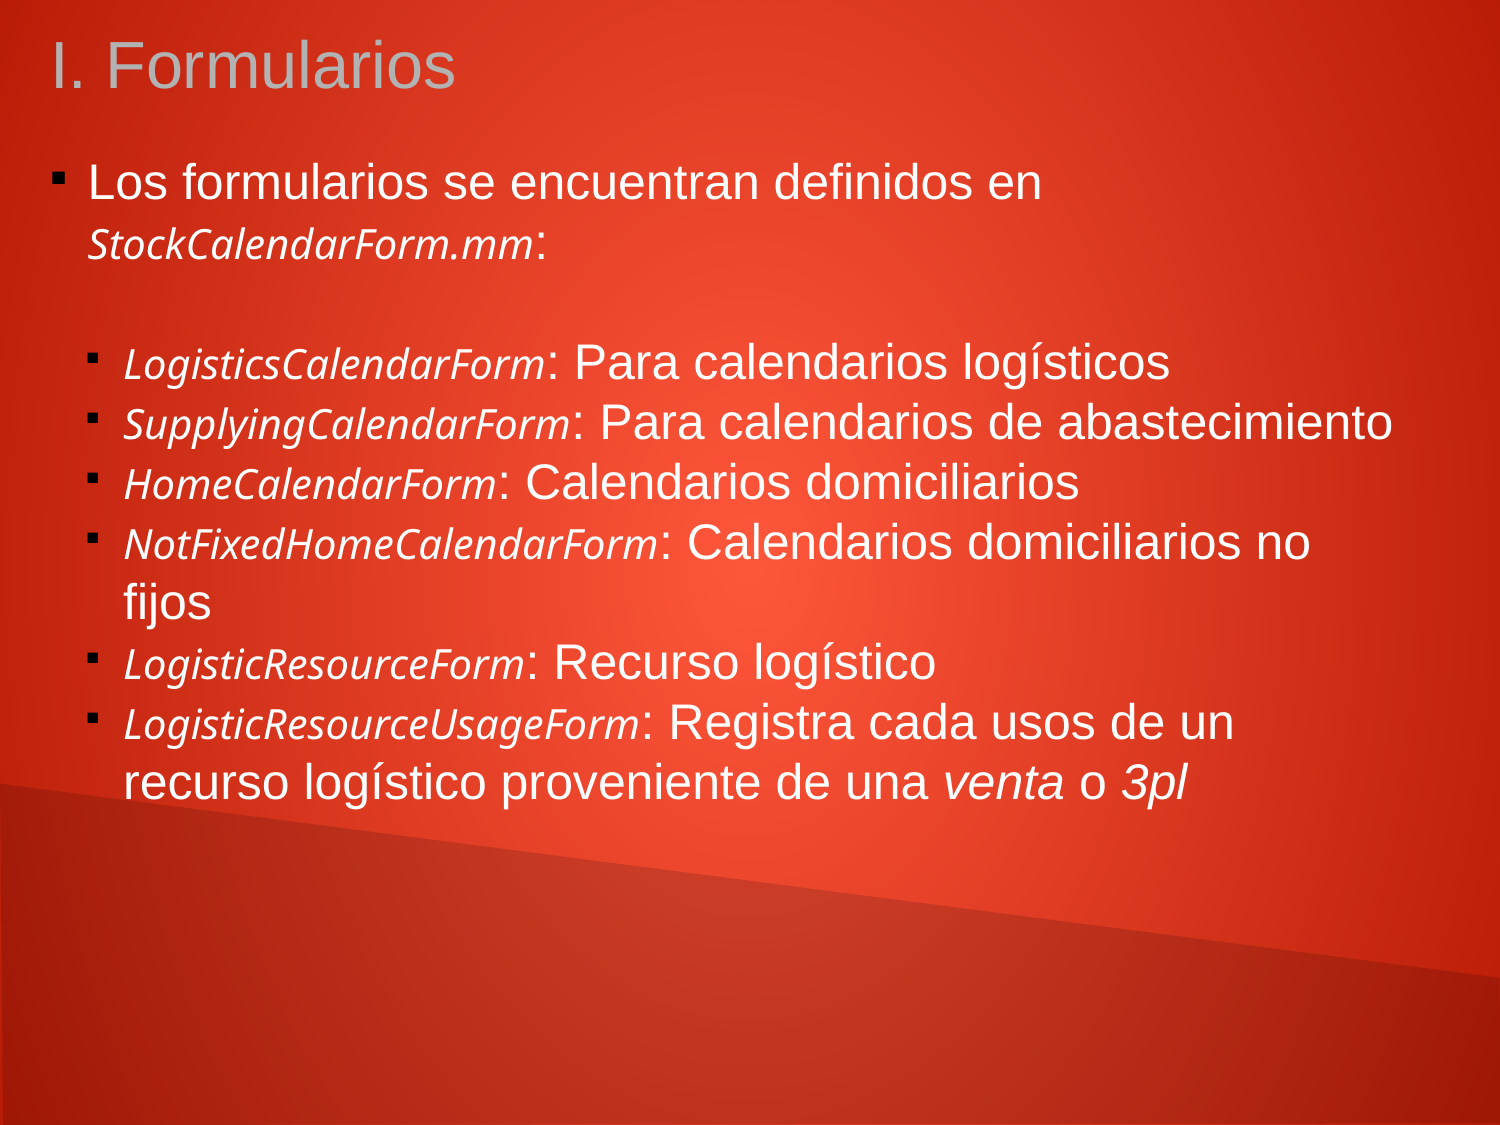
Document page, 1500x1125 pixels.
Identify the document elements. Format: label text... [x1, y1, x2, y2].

text_box Los formularios se encuentran definidos en StockCalendarForm.mm: LogisticsCalendarForm: Para calendarios logísticos SupplyingCalendarForm: Para calendarios de abastecimiento HomeCalendarForm: Calendarios domiciliarios NotFixedHomeCalendarForm: Calendarios domiciliarios no fijos LogisticResourceForm: Recurso logístico LogisticResourceUsageForm: Registra cada usos de un recurso logístico proveniente de una venta o 3pl [37, 141, 1421, 949]
text_box I. Formularios [35, 11, 1386, 112]
